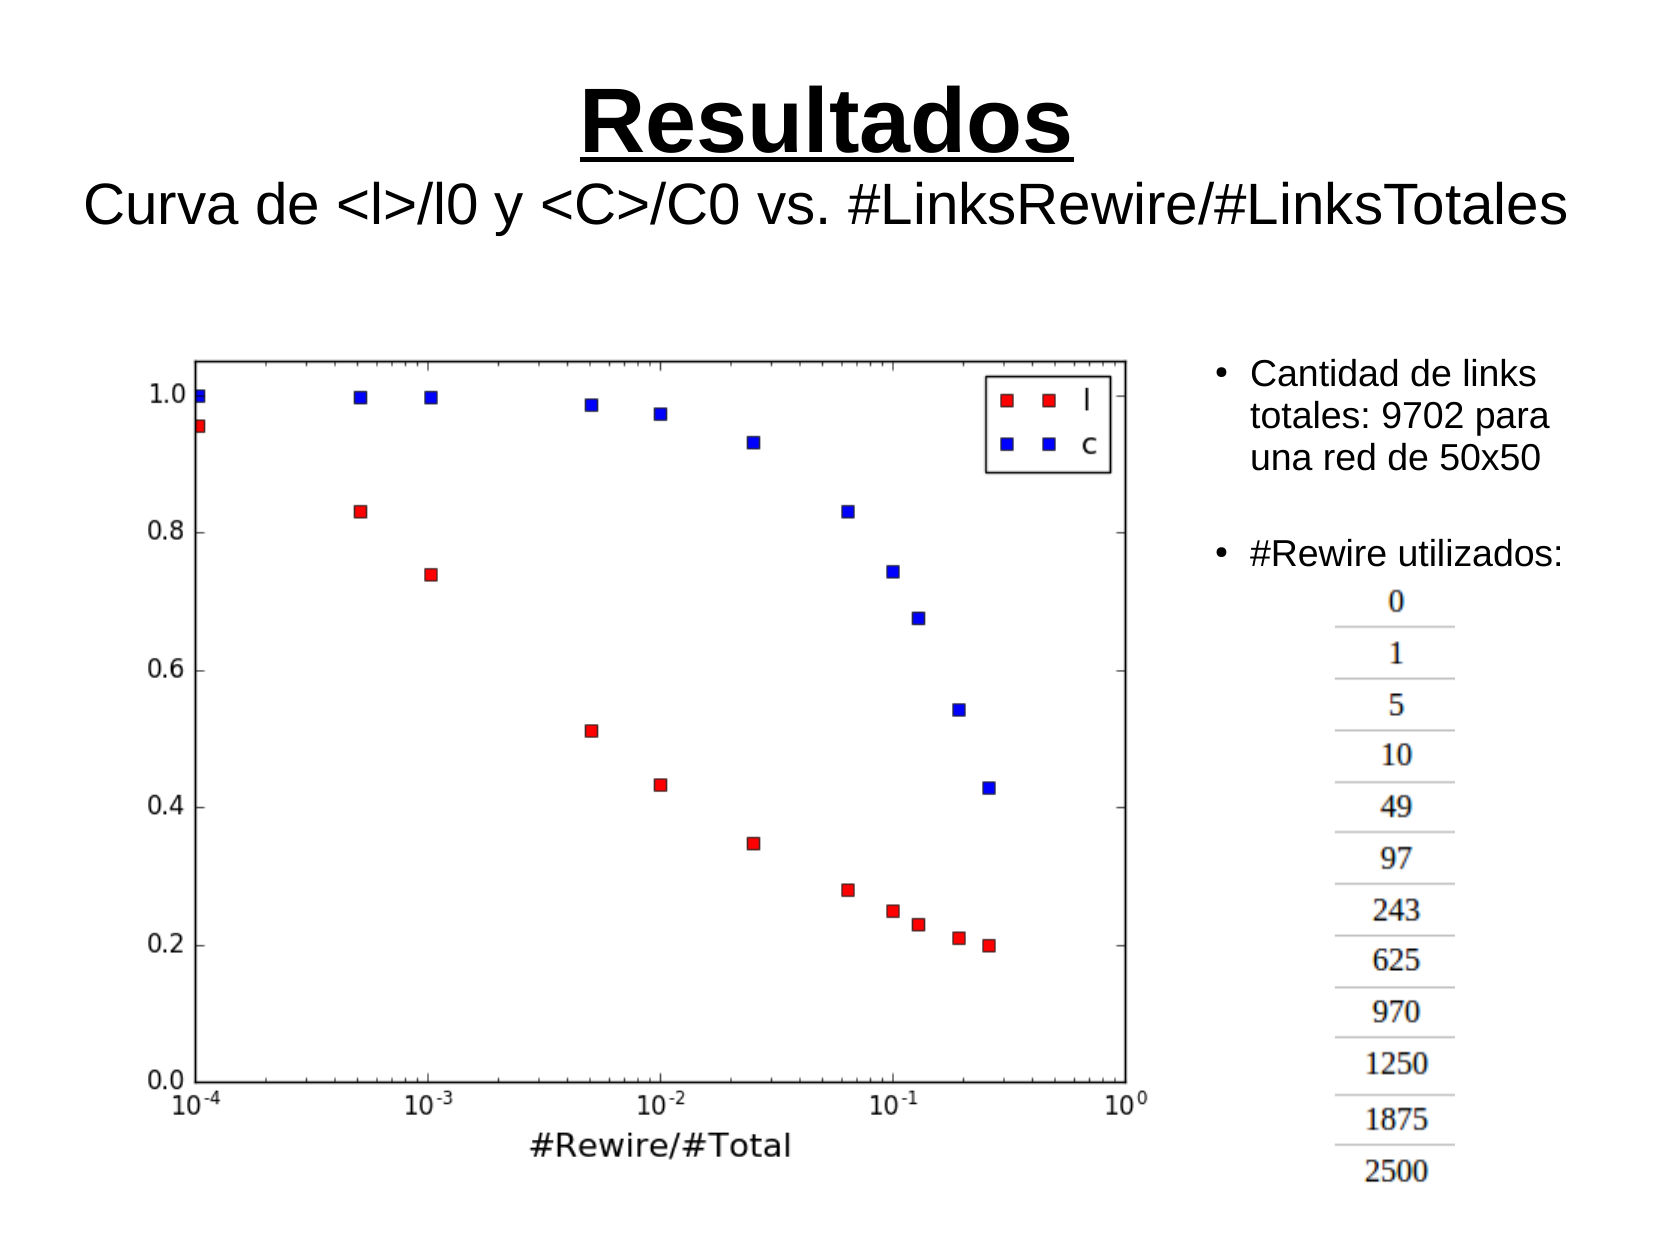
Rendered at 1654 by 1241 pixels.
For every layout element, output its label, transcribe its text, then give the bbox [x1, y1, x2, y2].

picture [1334, 624, 1455, 1186]
picture [105, 315, 1171, 1172]
text_box #Rewire utilizados: [1200, 525, 1621, 624]
text_box Cantidad de links totales: 9702 para una red de 50x50 [1199, 345, 1591, 570]
title Resultados Curva de <l>/l0 y <C>/C0 vs. #LinksRewire/#LinksTotales [82, 49, 1571, 257]
